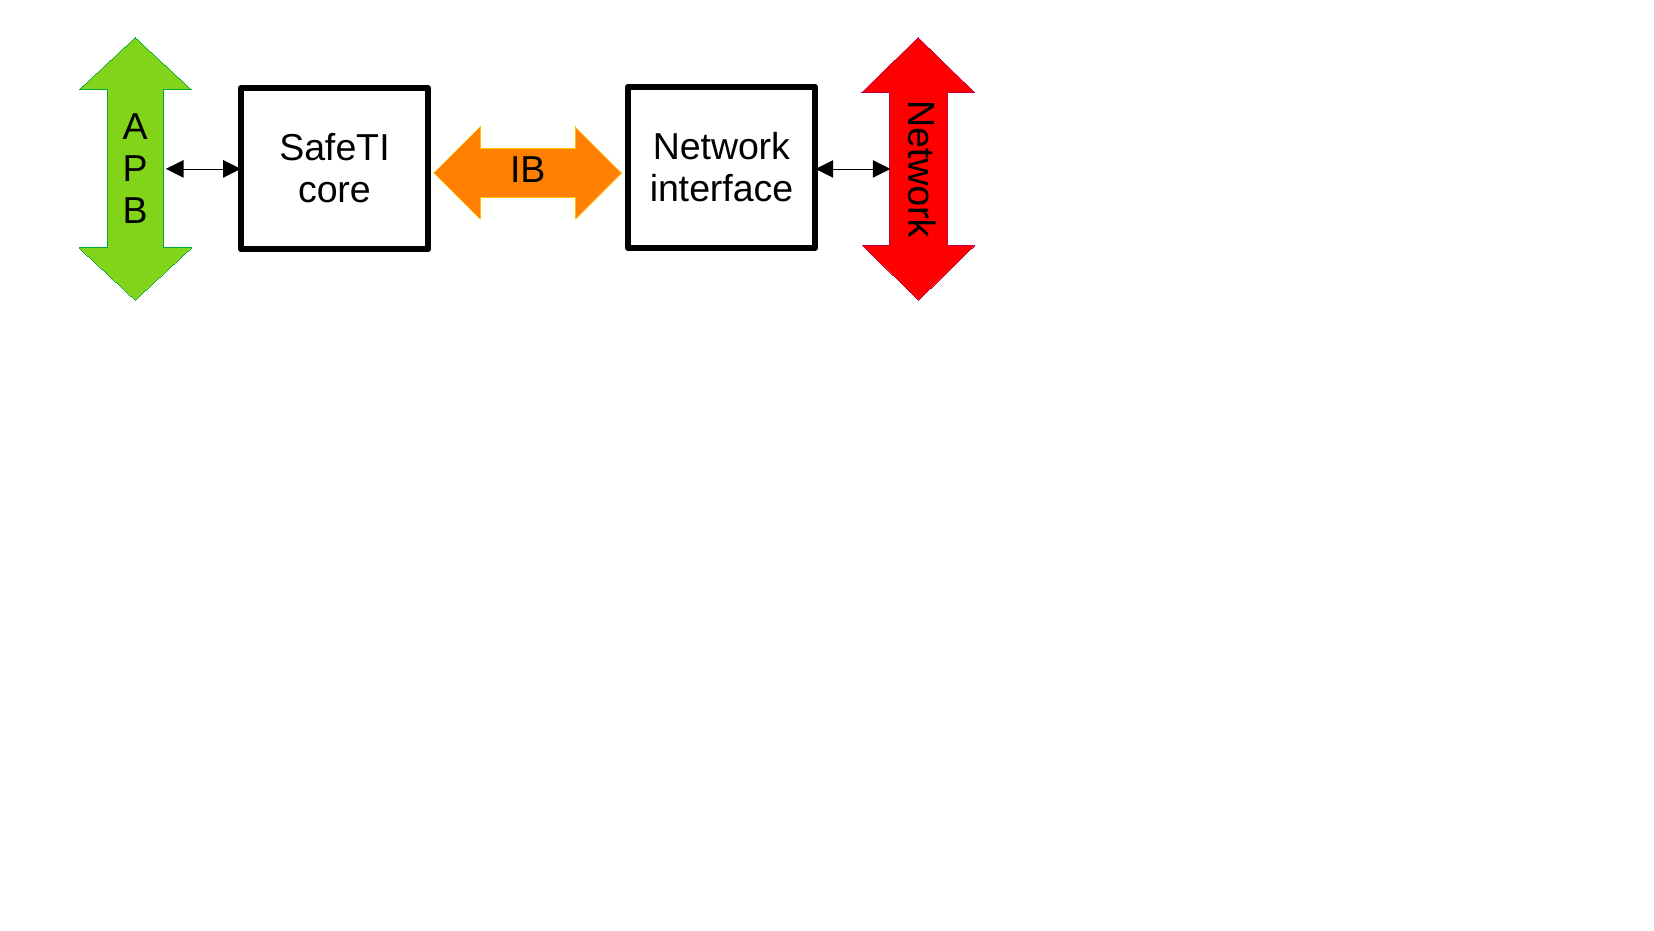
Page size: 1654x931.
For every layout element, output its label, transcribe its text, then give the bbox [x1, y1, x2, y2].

text_box Network interface [627, 86, 816, 249]
text_box SafeTI core [240, 87, 429, 250]
text_box IB [433, 126, 622, 219]
text_box A P B [79, 37, 192, 301]
text_box Network [861, 37, 975, 301]
